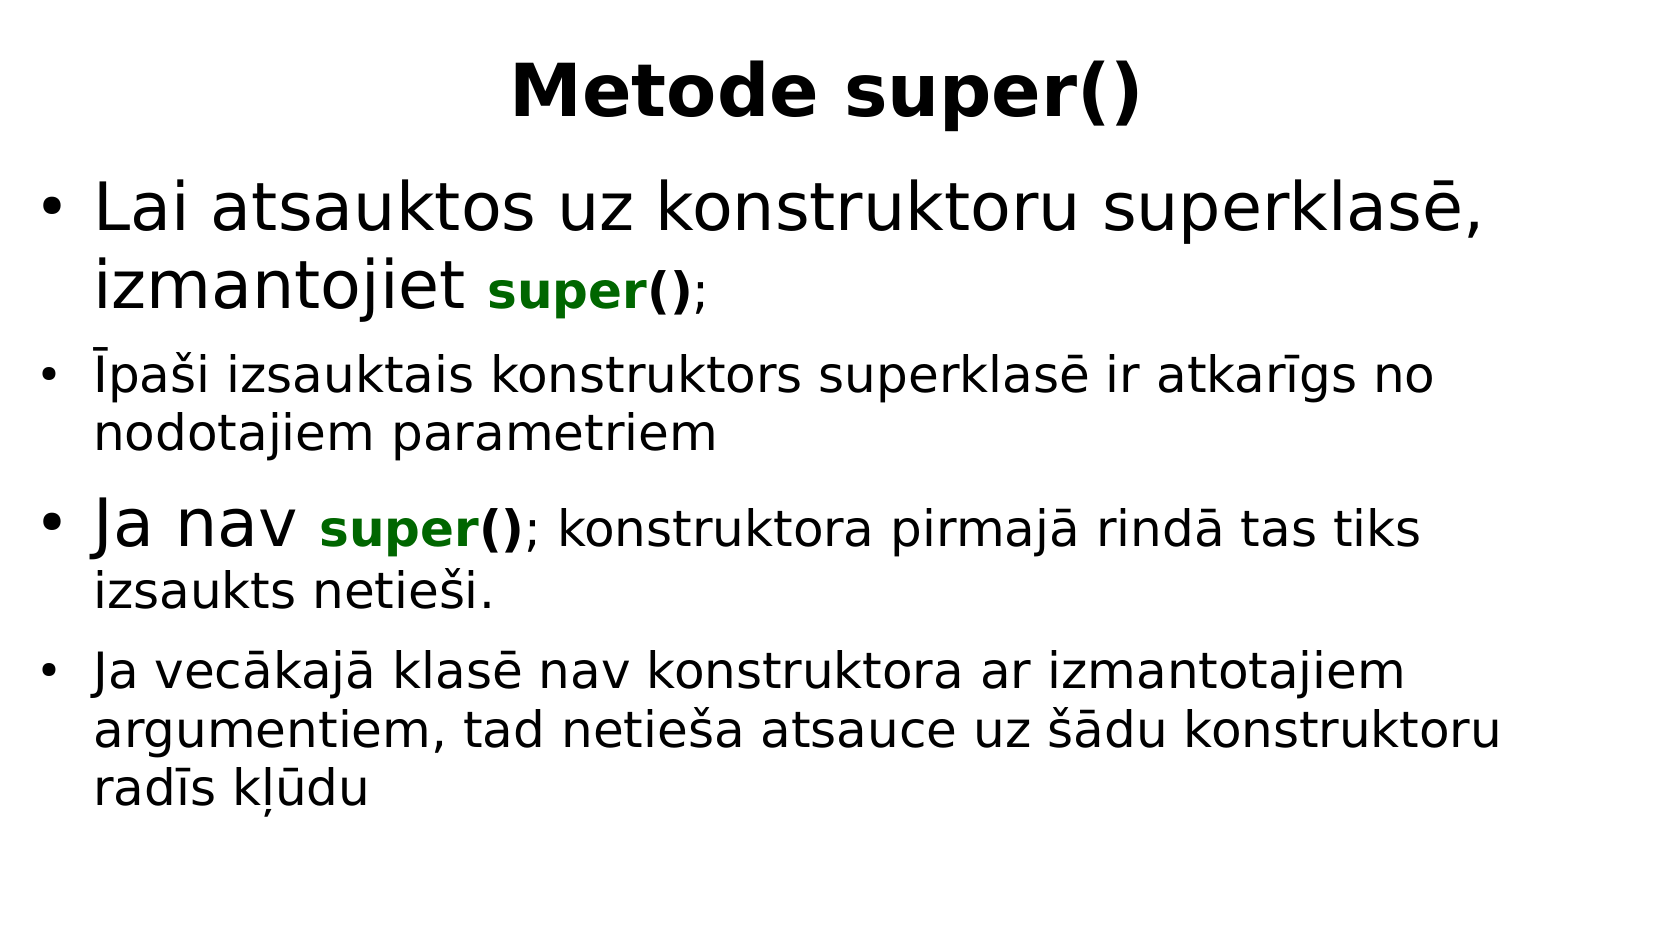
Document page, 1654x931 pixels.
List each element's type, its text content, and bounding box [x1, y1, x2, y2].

title Metode super() [82, 37, 1571, 147]
list Lai atsauktos uz konstruktoru superklasē, izmantojiet super(); Īpaši izsauktais konstruktors superklasē ir atkarīgs no nodotajiem parametriem Ja nav super(); konstruktora pirmajā rindā tas tiks izsaukts netieši. Ja vecākajā klasē nav konstruktora ar izmantotajiem argumentiem, tad netieša atsauce uz šādu konstruktoru radīs kļūdu [22, 168, 1512, 856]
